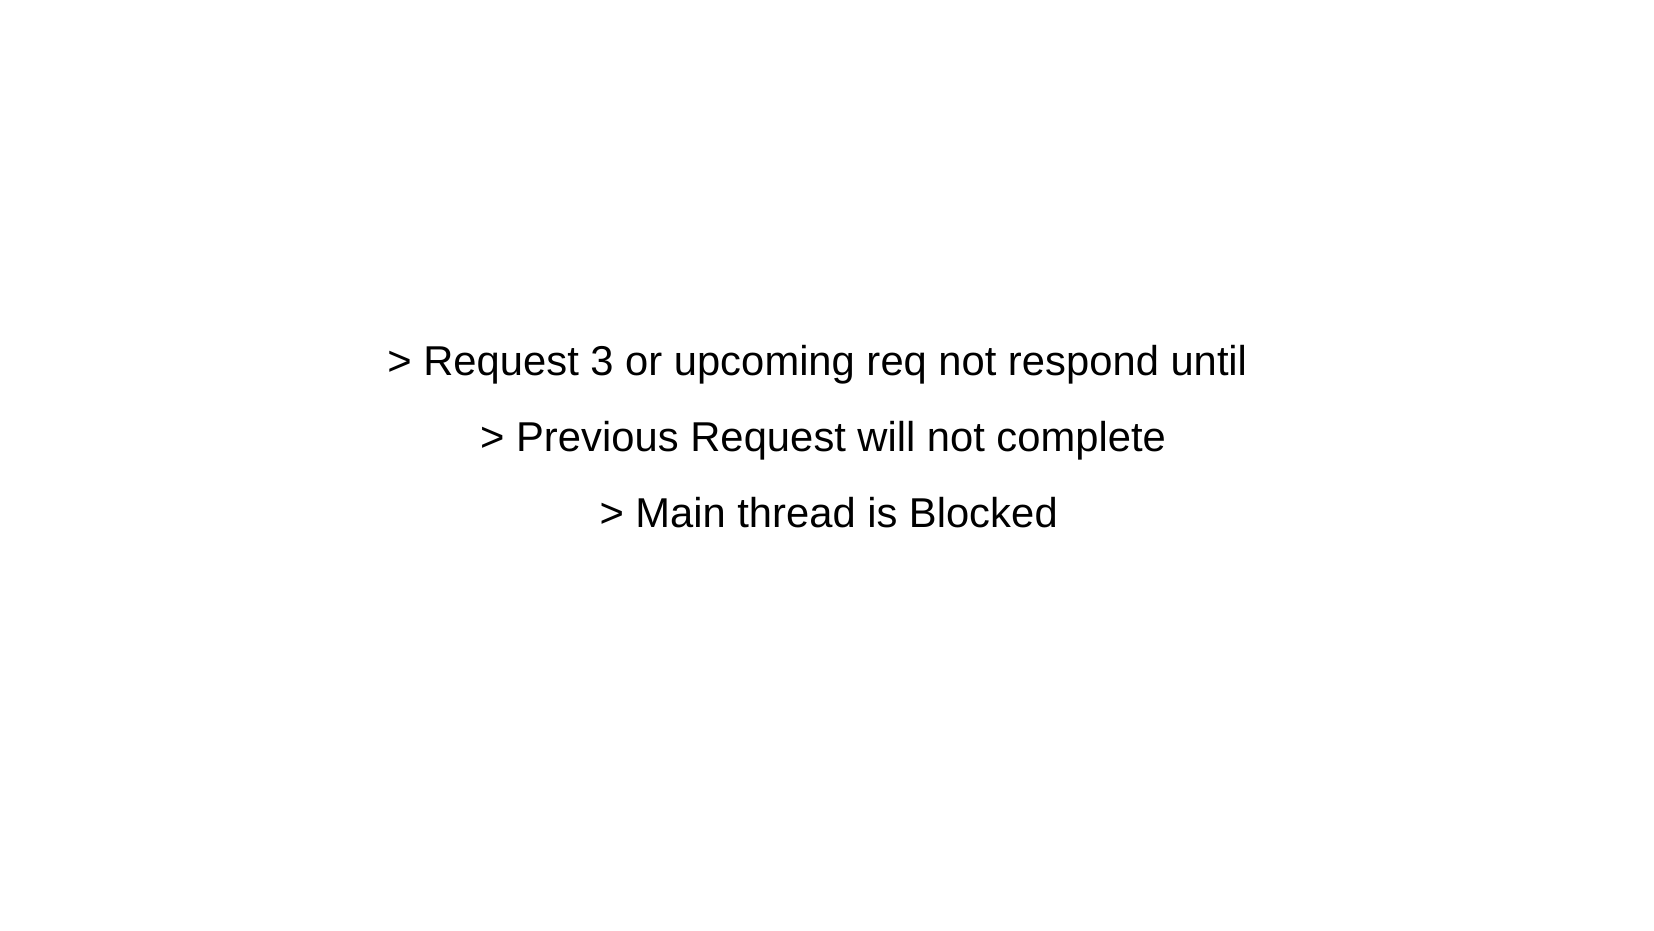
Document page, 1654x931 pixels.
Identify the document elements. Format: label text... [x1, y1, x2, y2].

list > Request 3 or upcoming req not respond until > Previous Request will not complete > Main thread is Blocked [49, 337, 1538, 877]
